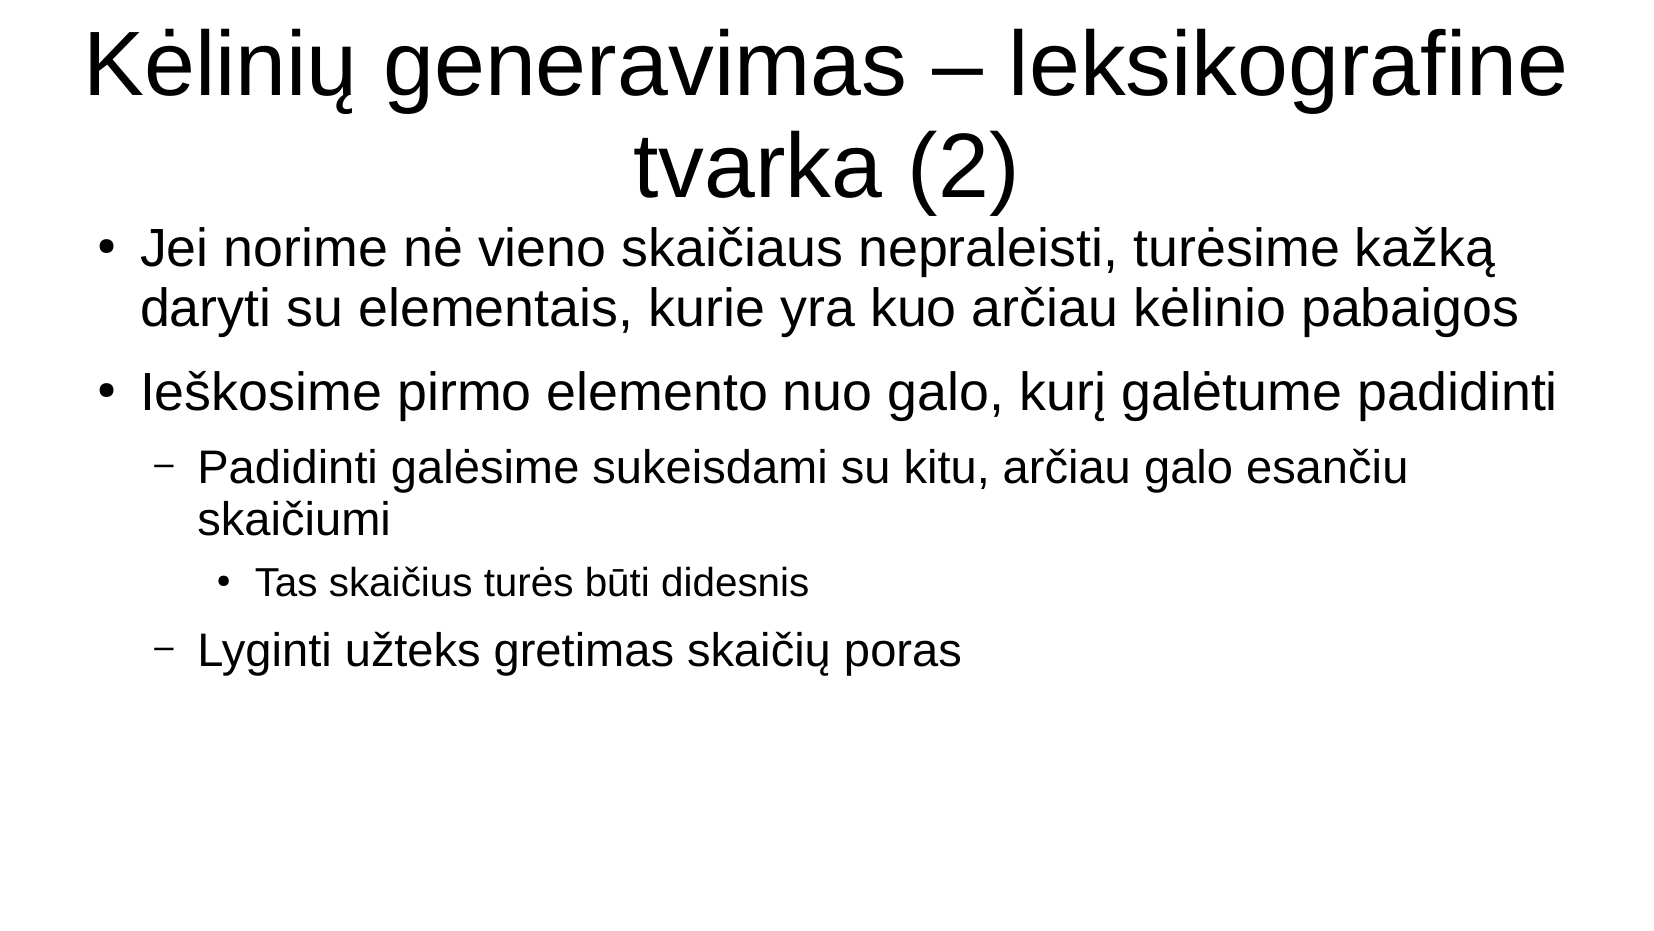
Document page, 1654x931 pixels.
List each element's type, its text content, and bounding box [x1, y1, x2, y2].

title Kėlinių generavimas – leksikografine tvarka (2) [82, 12, 1571, 217]
list Jei norime nė vieno skaičiaus nepraleisti, turėsime kažką daryti su elementais, kurie yra kuo arčiau kėlinio pabaigos Ieškosime pirmo elemento nuo galo, kurį galėtume padidinti Padidinti galėsime sukeisdami su kitu, arčiau galo esančiu skaičiumi Tas skaičius turės būti didesnis Lyginti užteks gretimas skaičių poras [82, 217, 1571, 757]
